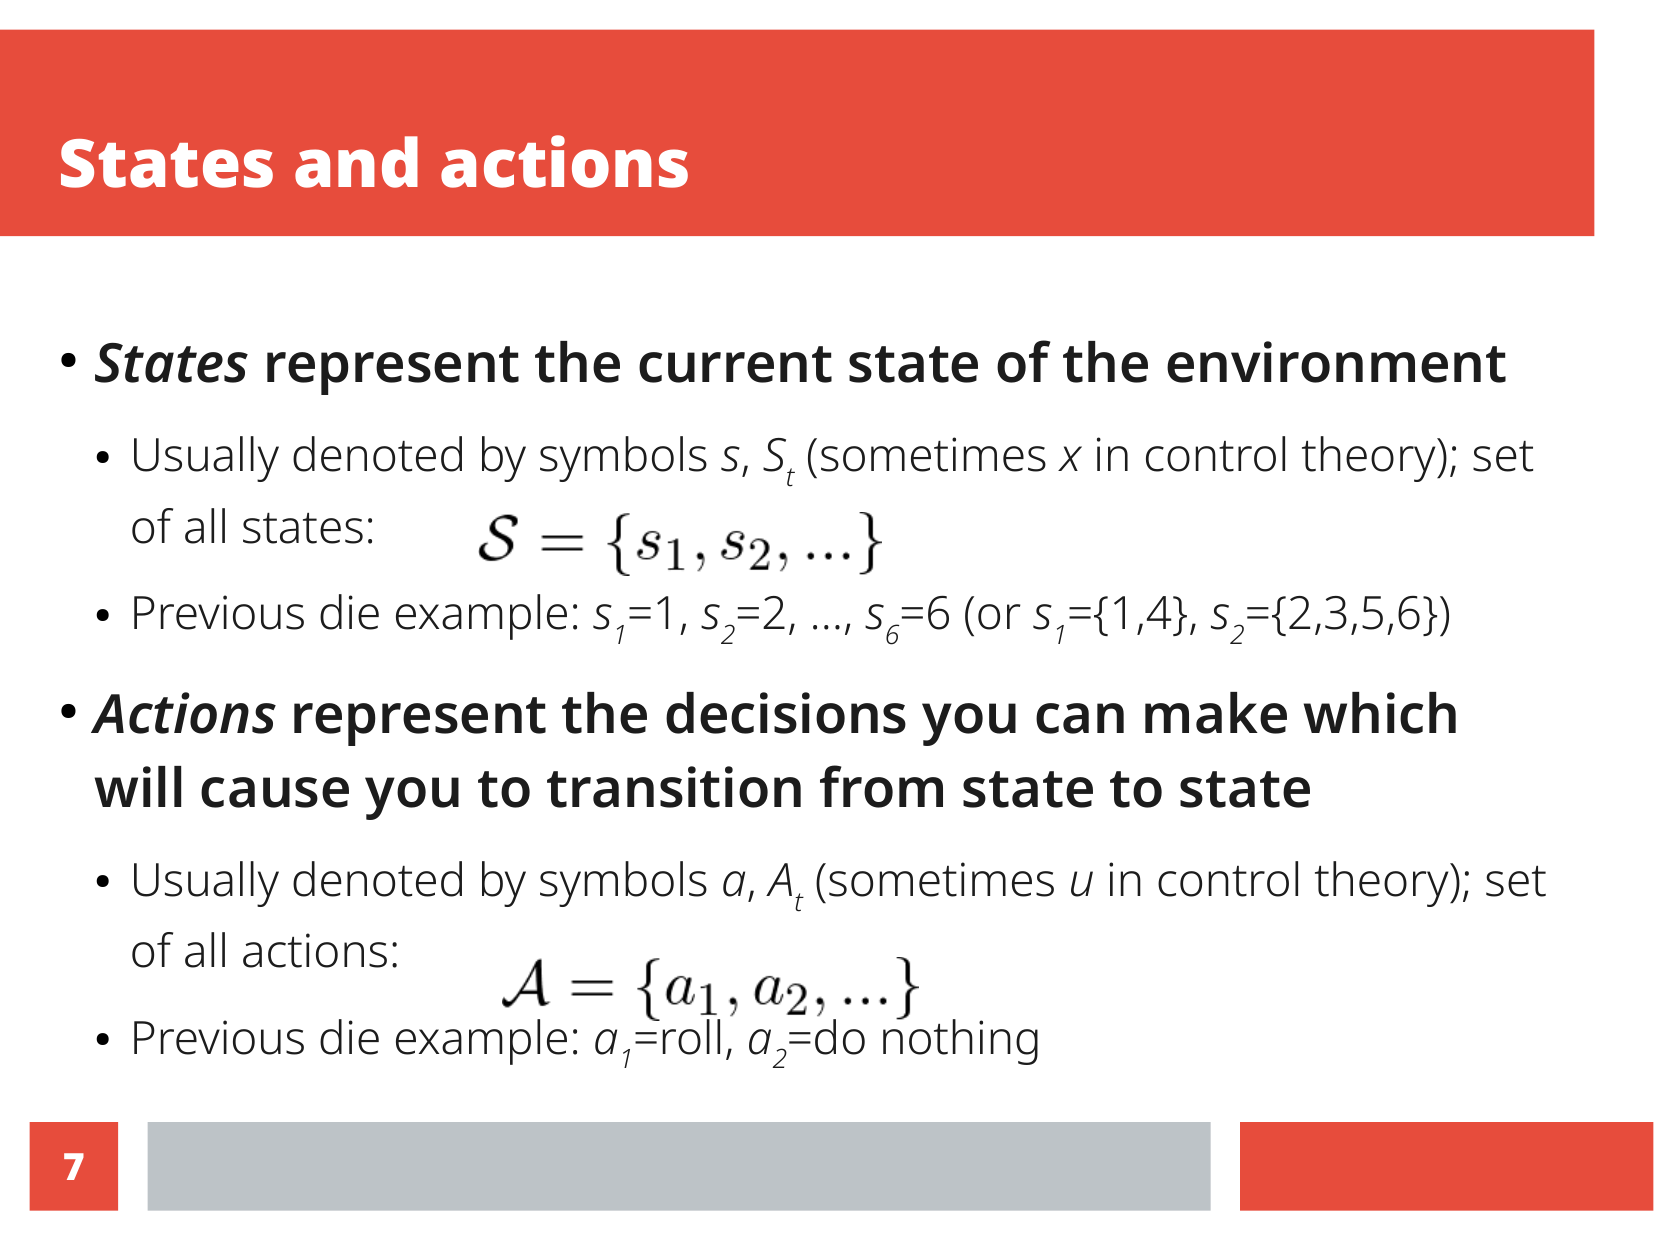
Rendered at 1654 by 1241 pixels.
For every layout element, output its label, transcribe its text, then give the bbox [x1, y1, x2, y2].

title States and actions [59, 59, 1595, 207]
picture [502, 957, 919, 1022]
picture [478, 512, 882, 576]
list States represent the current state of the environment Usually denoted by symbols s, St (sometimes x in control theory); set of all states: Previous die example: s1=1, s2=2, …, s6=6 (or s1={1,4}, s2={2,3,5,6}) Actions represent the decisions you can make which will cause you to transition from state to state Usually denoted by symbols a, At (sometimes u in control theory); set of all actions: Previous die example: a1=roll, a2=do nothing [59, 324, 1565, 1093]
